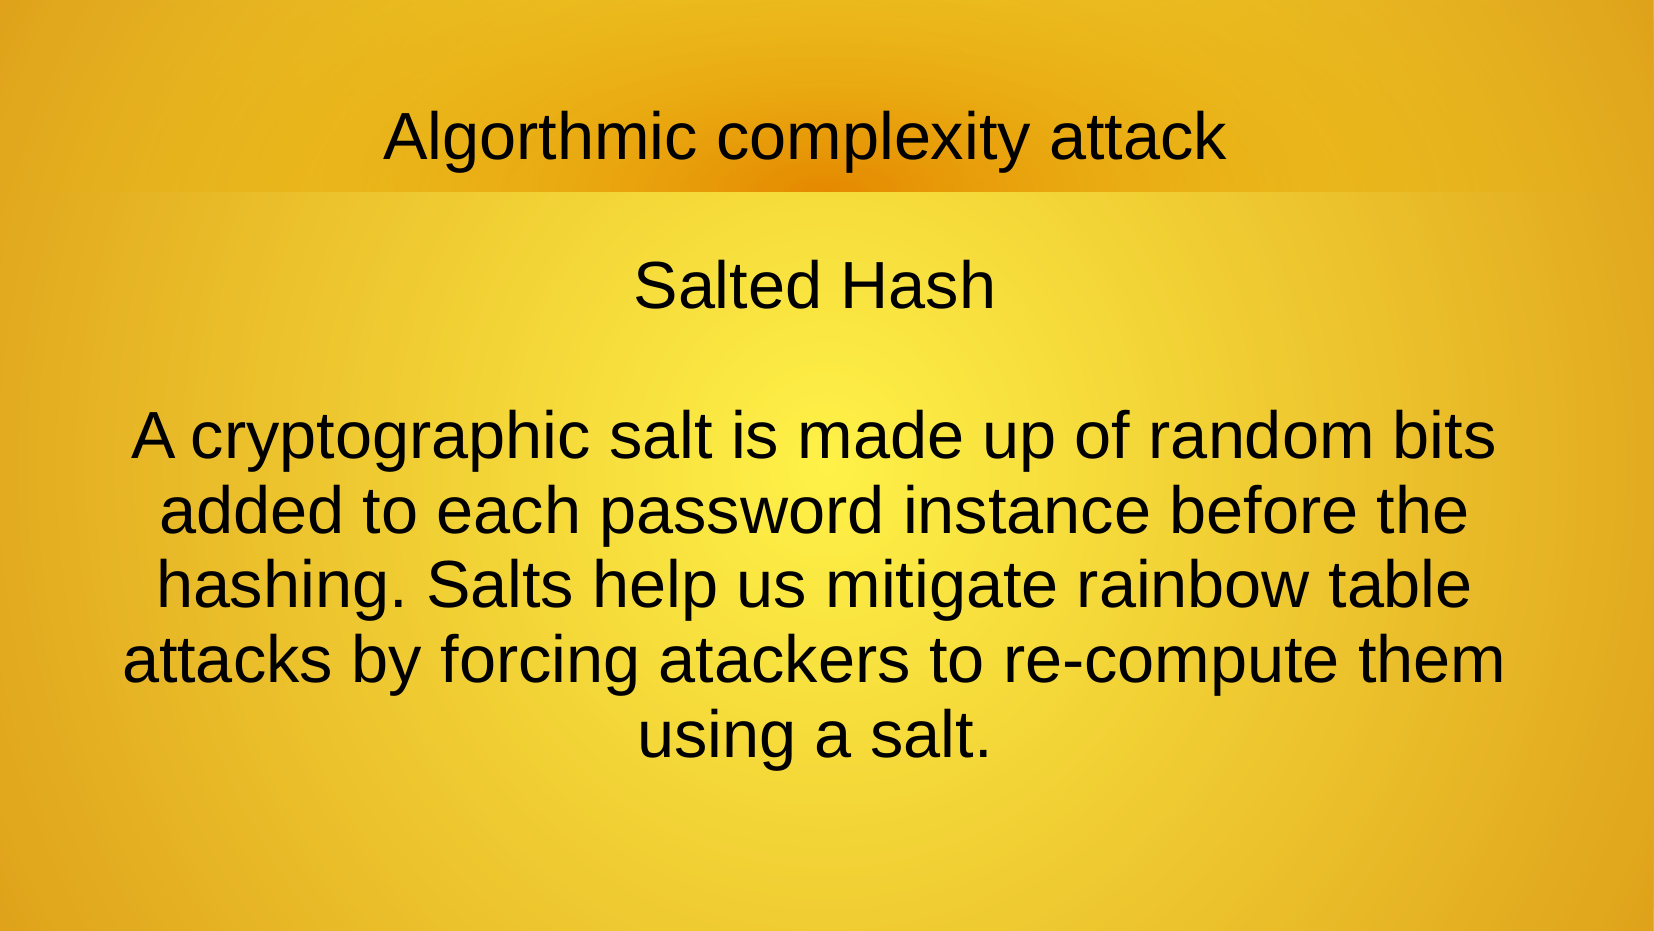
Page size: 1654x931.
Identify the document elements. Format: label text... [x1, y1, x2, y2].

subtitle Algorthmic complexity attack Salted Hash A cryptographic salt is made up of random bits added to each password instance before the hashing. Salts help us mitigate rainbow table attacks by forcing atackers to re-compute them using a salt. [70, 79, 1560, 792]
